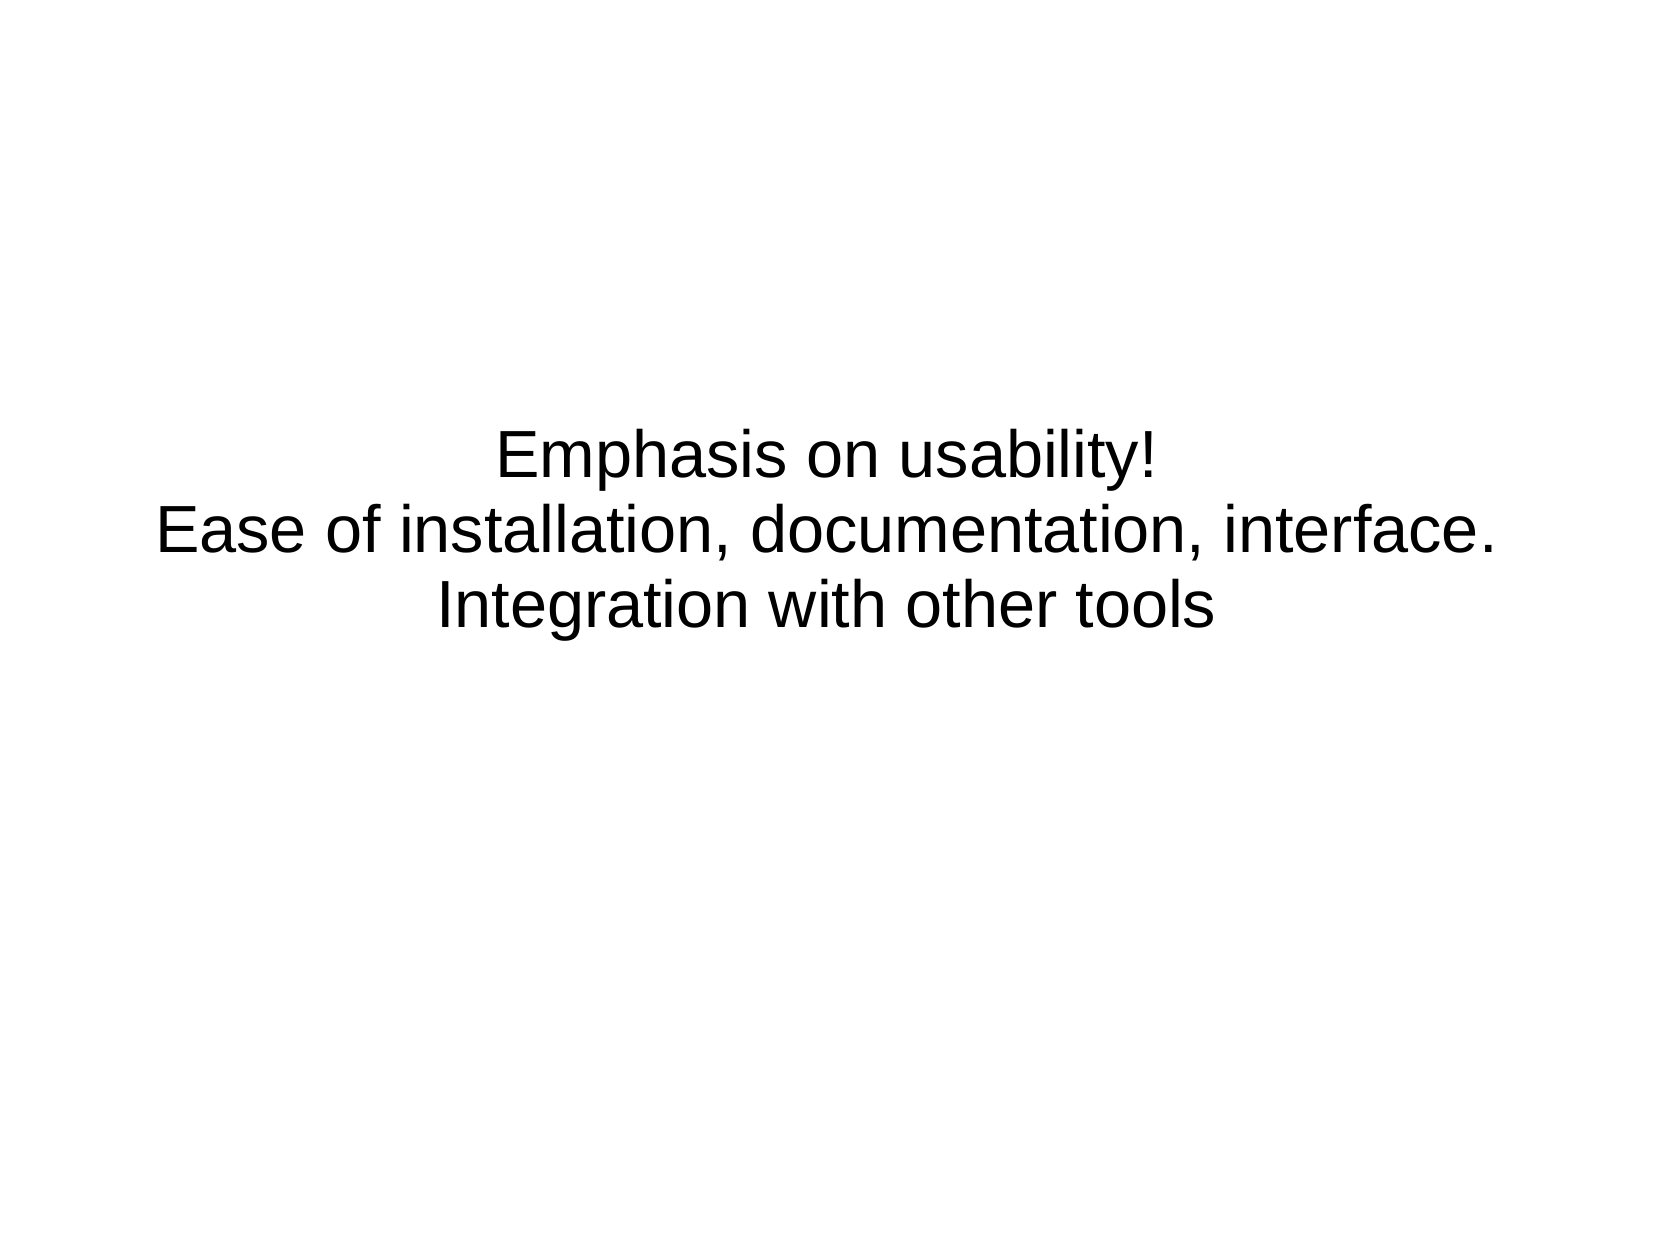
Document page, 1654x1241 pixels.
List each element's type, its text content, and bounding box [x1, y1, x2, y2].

subtitle Emphasis on usability! Ease of installation, documentation, interface. Integration with other tools [82, 49, 1571, 1010]
